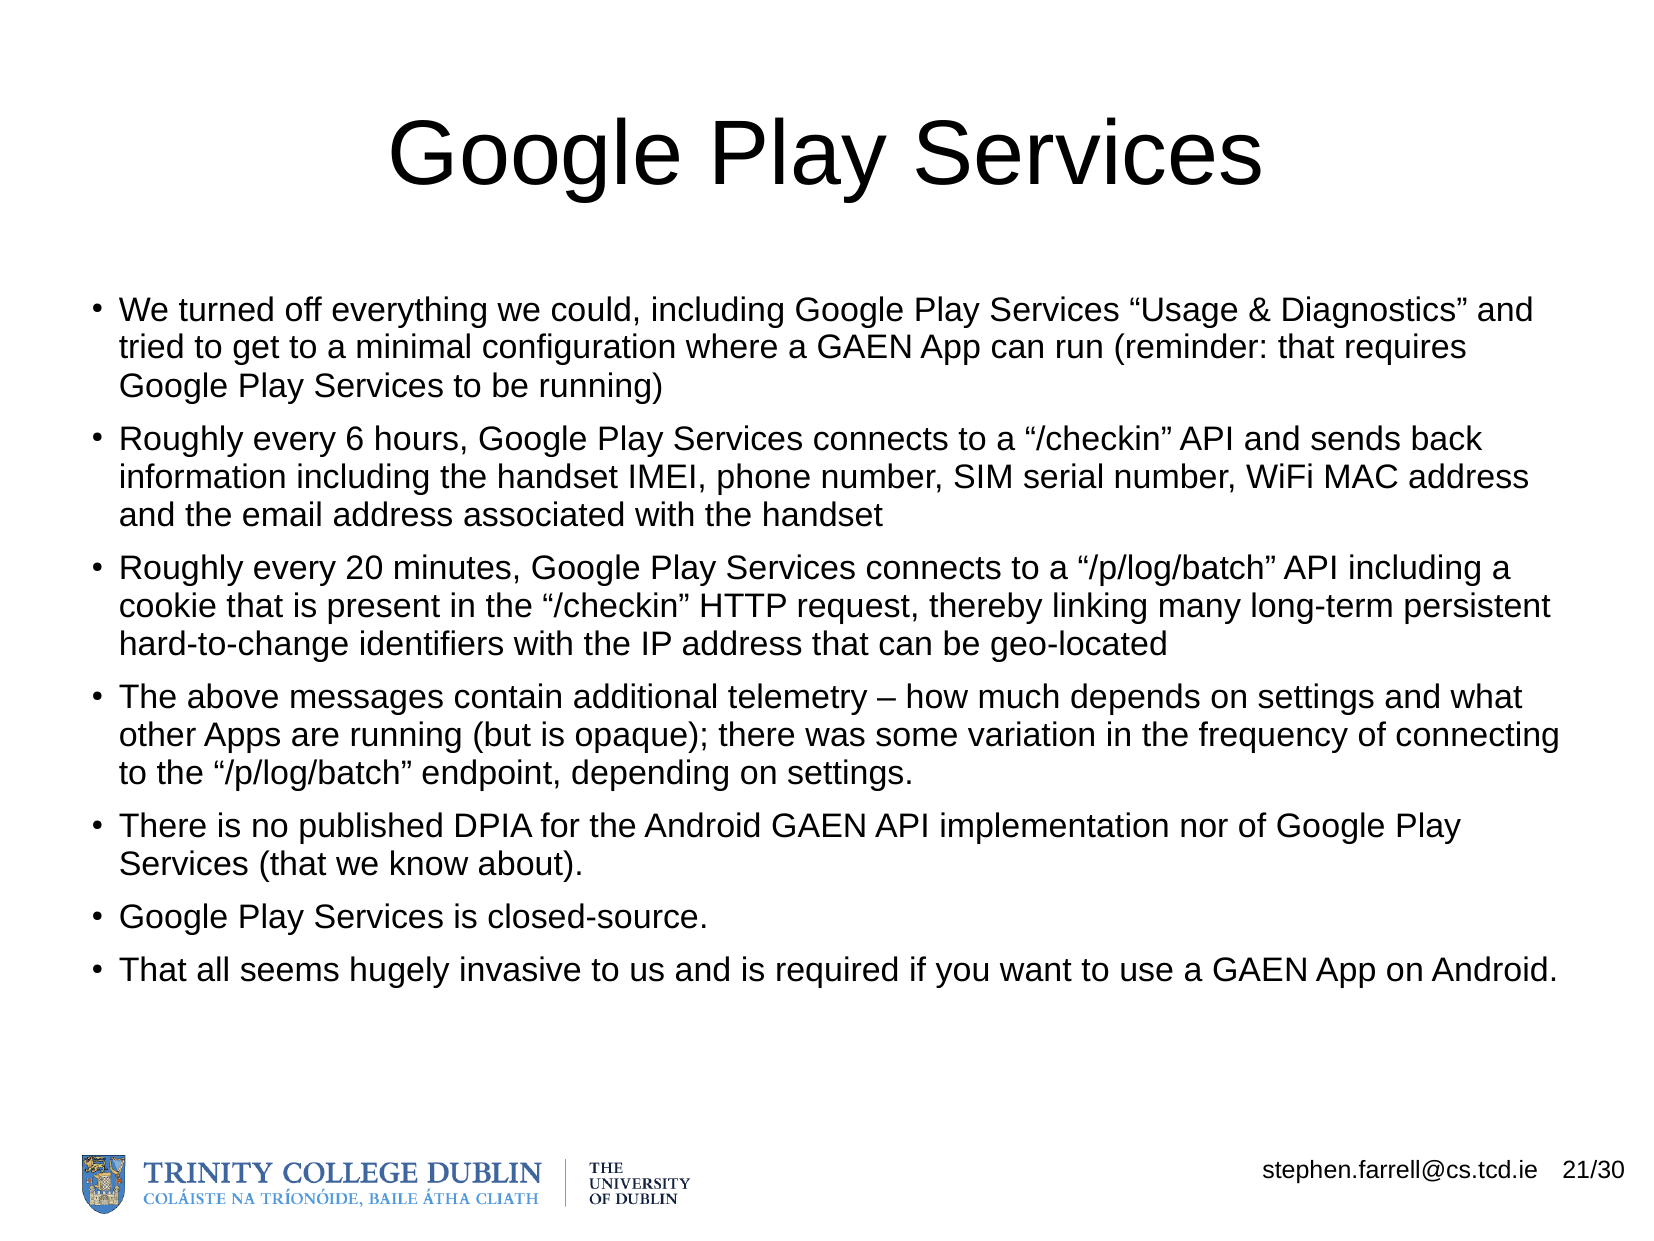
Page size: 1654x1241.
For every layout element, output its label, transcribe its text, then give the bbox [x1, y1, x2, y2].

title Google Play Services [82, 49, 1571, 257]
picture [82, 1155, 694, 1214]
list We turned off everything we could, including Google Play Services “Usage & Diagnostics” and tried to get to a minimal configuration where a GAEN App can run (reminder: that requires Google Play Services to be running) Roughly every 6 hours, Google Play Services connects to a “/checkin” API and sends back information including the handset IMEI, phone number, SIM serial number, WiFi MAC address and the email address associated with the handset Roughly every 20 minutes, Google Play Services connects to a “/p/log/batch” API including a cookie that is present in the “/checkin” HTTP request, thereby linking many long-term persistent hard-to-change identifiers with the IP address that can be geo-located The above messages contain additional telemetry – how much depends on settings and what other Apps are running (but is opaque); there was some variation in the frequency of connecting to the “/p/log/batch” endpoint, depending on settings. There is no published DPIA for the Android GAEN API implementation nor of Google Play Services (that we know about). Google Play Services is closed-source. That all seems hugely invasive to us and is required if you want to use a GAEN App on Android. [82, 290, 1571, 1010]
